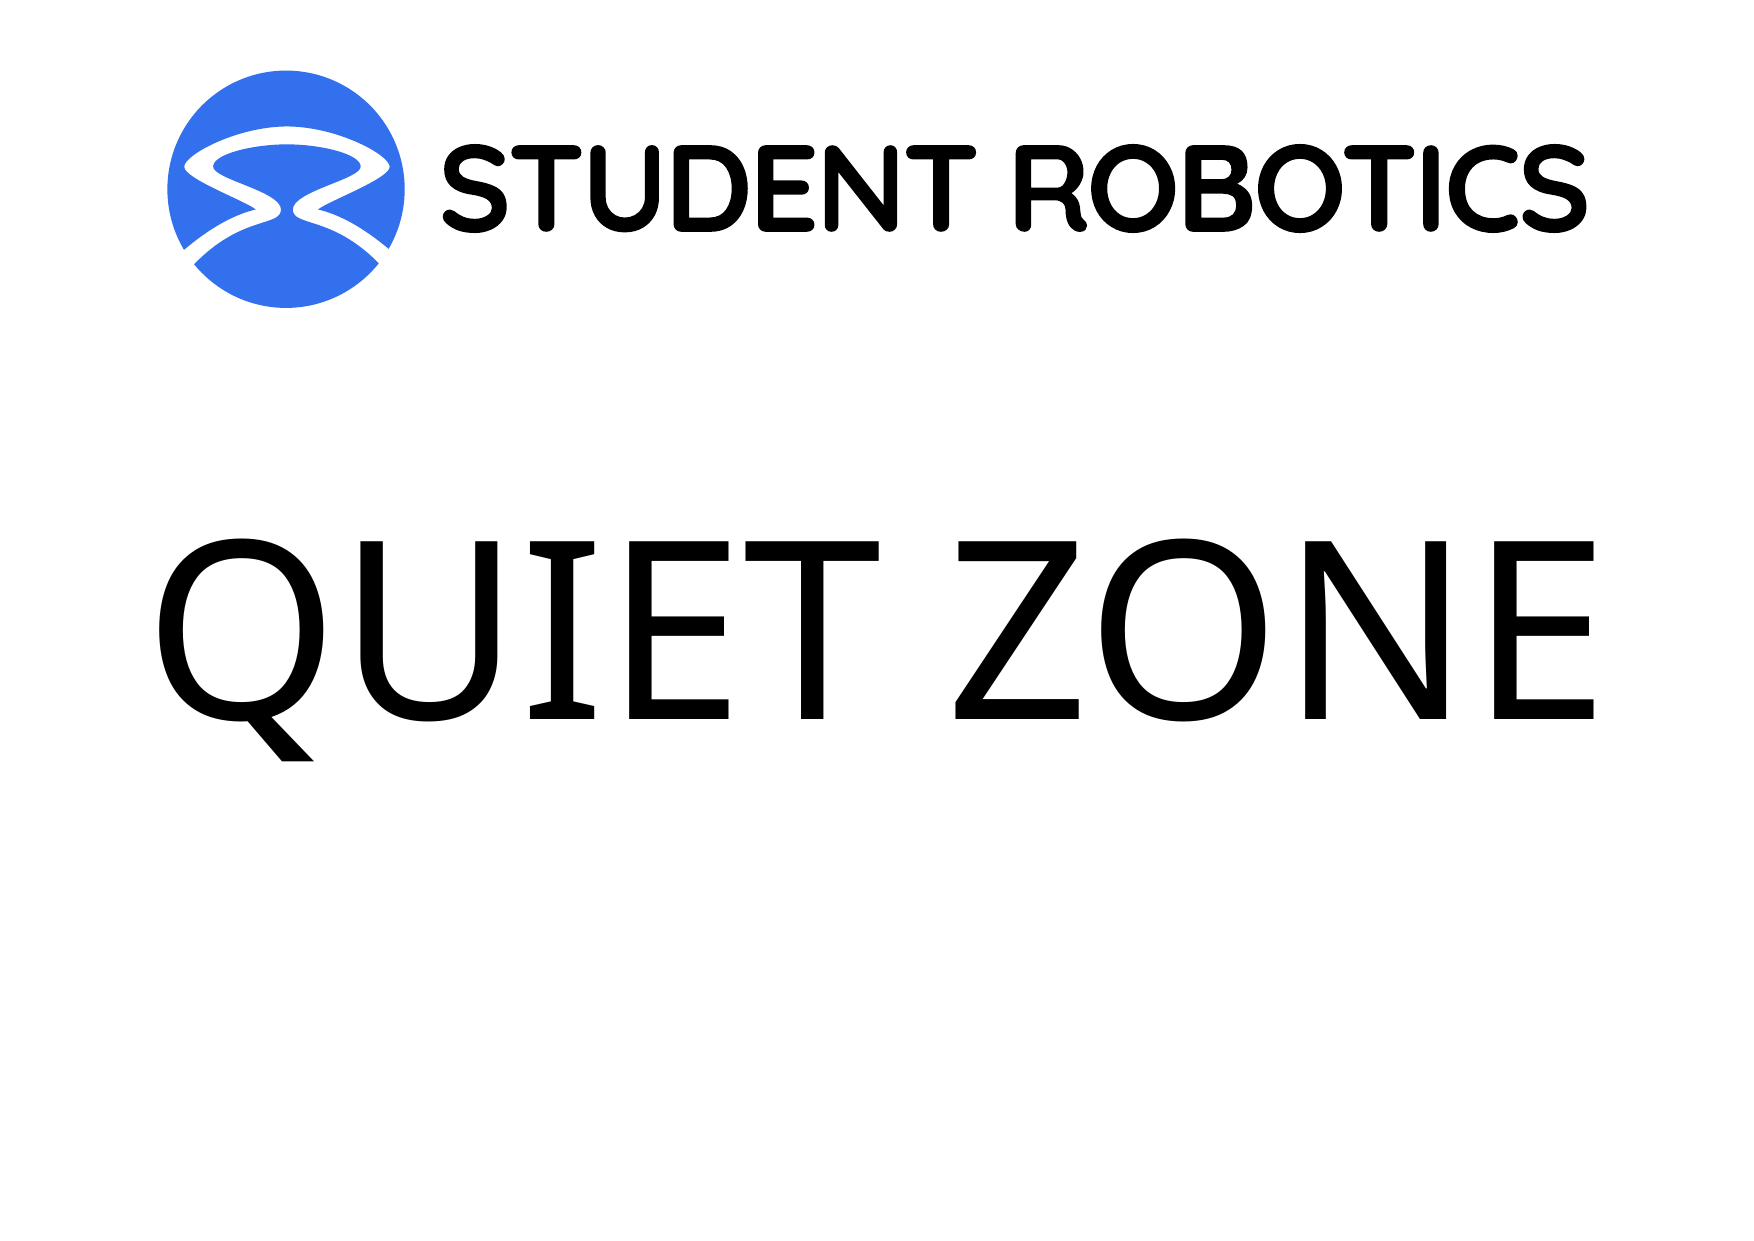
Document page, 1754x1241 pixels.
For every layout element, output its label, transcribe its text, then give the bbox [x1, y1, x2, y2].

list QUIET ZONE [119, 496, 1635, 1006]
